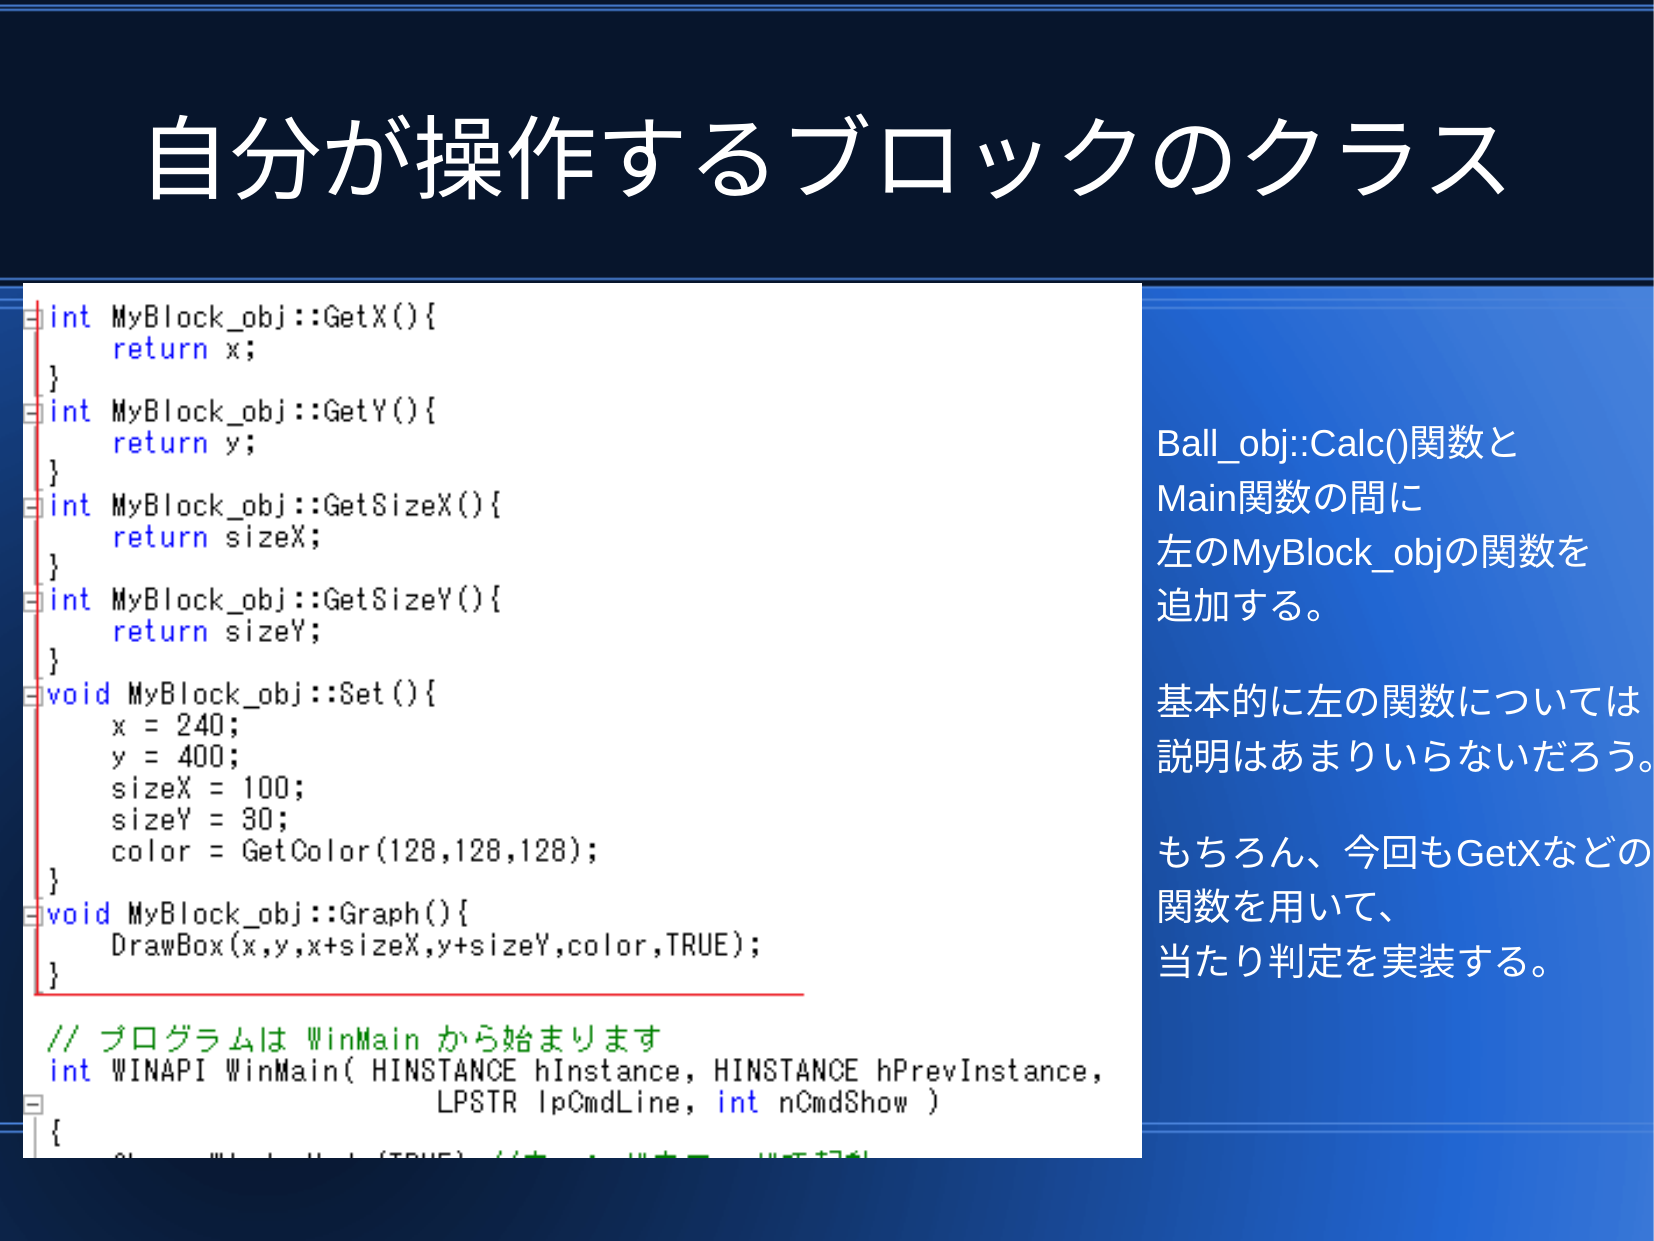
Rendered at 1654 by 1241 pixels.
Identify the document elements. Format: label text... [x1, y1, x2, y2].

title 自分が操作するブロックのクラス [82, 49, 1571, 257]
picture [0, 0, 1654, 1241]
text_box Ball_obj::Calc()関数と Main関数の間に 左のMyBlock_objの関数を 追加する。 基本的に左の関数については 説明はあまりいらないだろう。 もちろん、今回もGetXなどの 関数を用いて、 当たり判定を実装する。 [1141, 405, 1647, 852]
